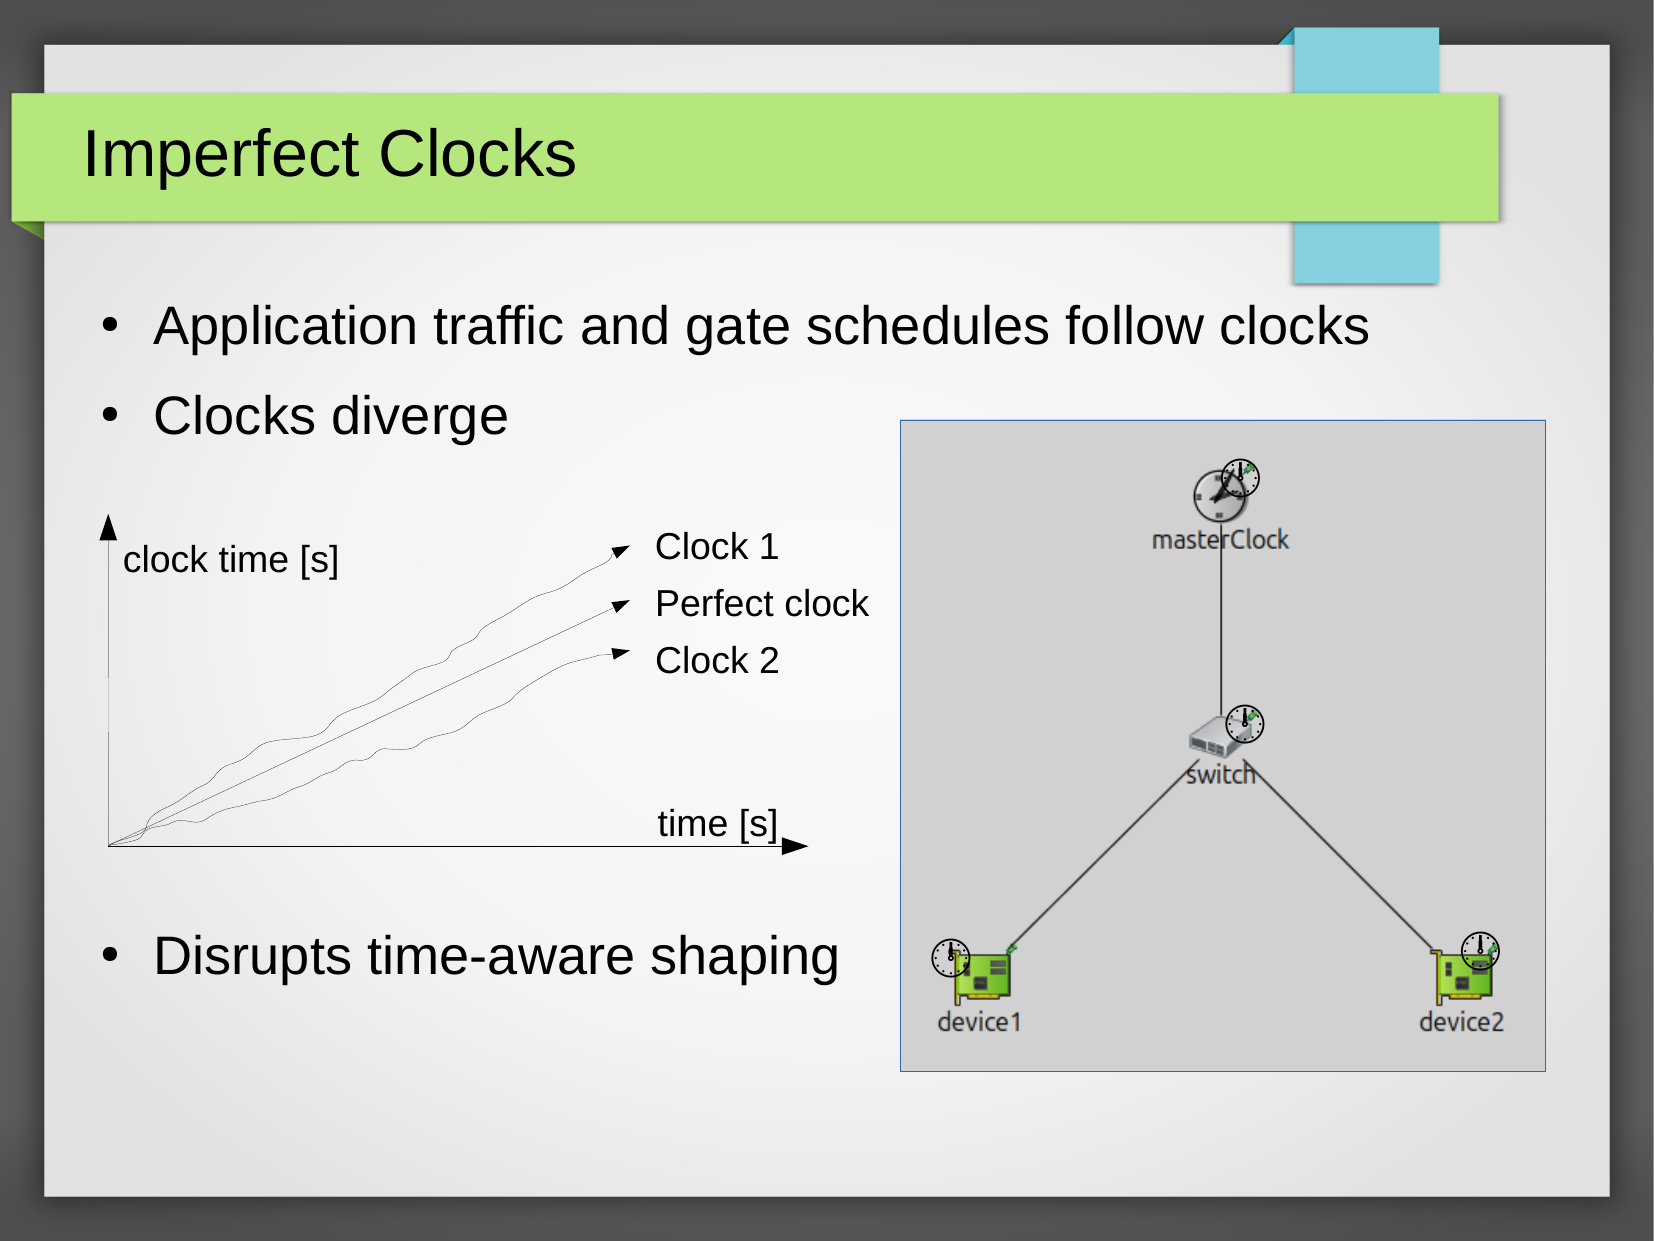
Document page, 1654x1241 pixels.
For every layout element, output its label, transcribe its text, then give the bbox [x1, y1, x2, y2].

picture [0, 0, 1654, 1241]
text_box Clock 1 [640, 518, 796, 575]
text_box time [s] [642, 795, 809, 853]
text_box clock time [s] [108, 530, 366, 588]
text_box 🕛 [1209, 694, 1295, 756]
text_box Clock 2 [640, 632, 796, 689]
text_box Perfect clock [640, 575, 885, 633]
text_box 🕛 [1204, 448, 1291, 511]
text_box 🕛 [915, 928, 1001, 991]
list Application traffic and gate schedules follow clocks Clocks diverge Disrupts time-aware shaping [82, 295, 1562, 1171]
title Imperfect Clocks [82, 94, 1264, 213]
text_box 🕛 [1444, 920, 1531, 983]
